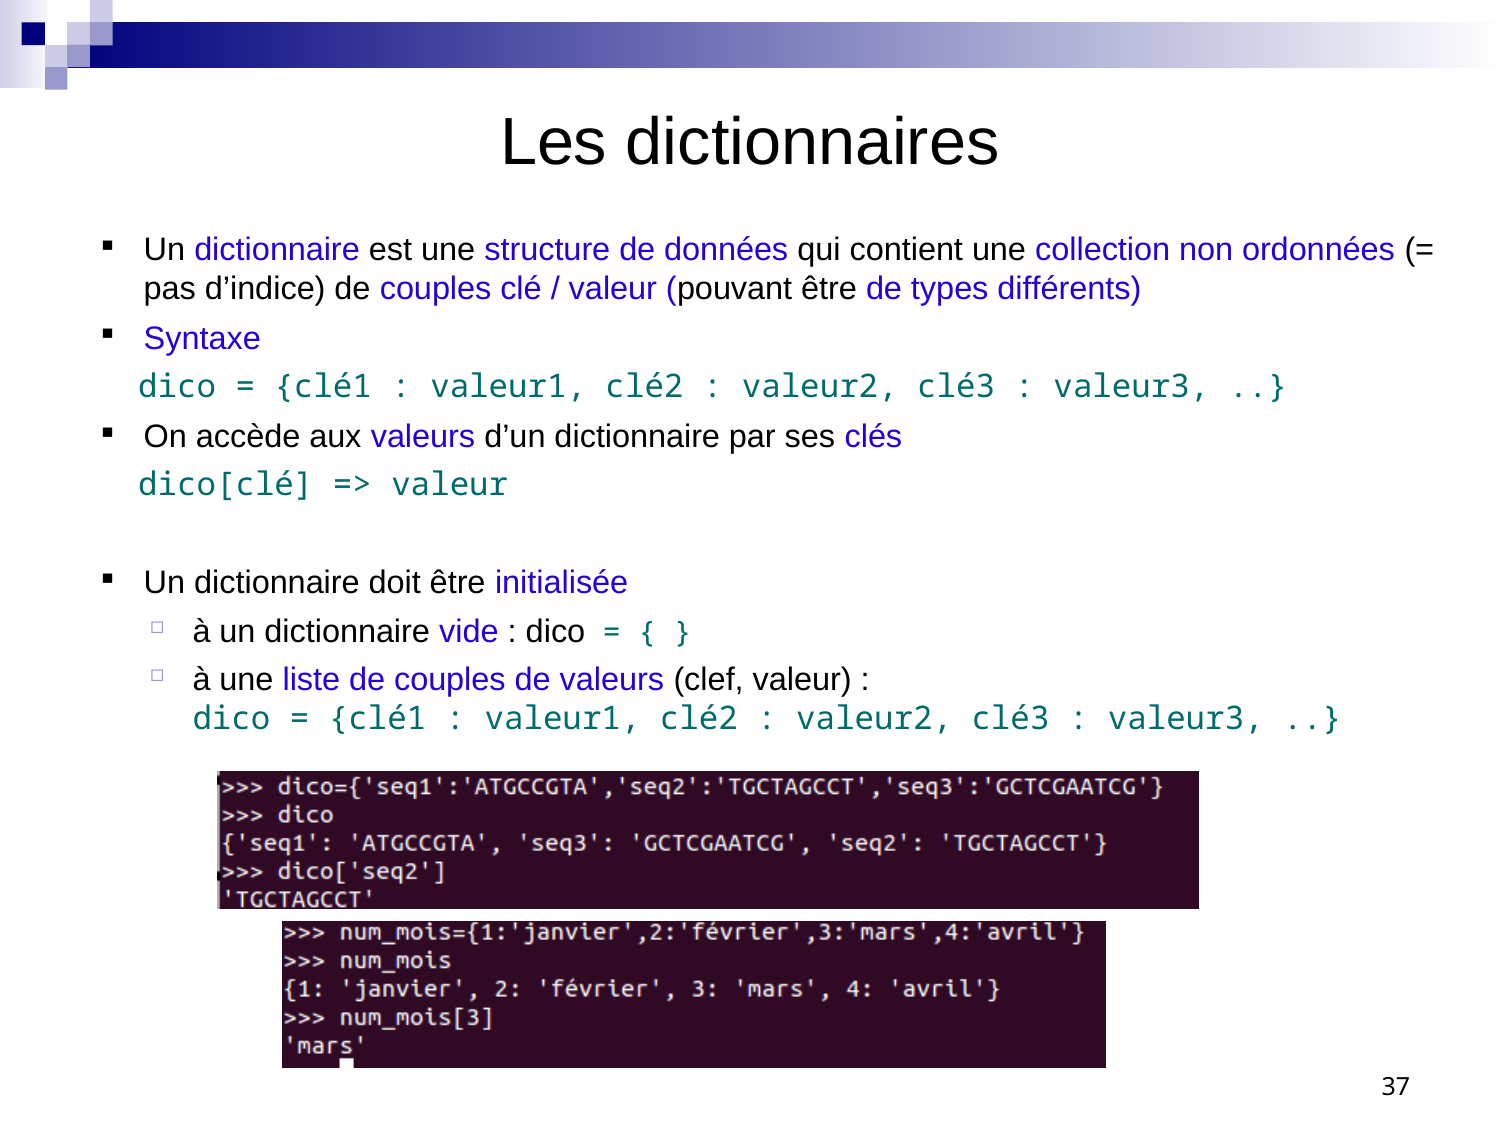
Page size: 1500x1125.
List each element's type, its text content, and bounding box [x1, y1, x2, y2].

picture [217, 771, 1199, 909]
picture [282, 921, 1106, 1068]
title Les dictionnaires [75, 69, 1426, 207]
list Un dictionnaire est une structure de données qui contient une collection non ordonnées (= pas d’indice) de couples clé / valeur (pouvant être de types différents) Syntaxe dico = {clé1 : valeur1, clé2 : valeur2, clé3 : valeur3, ..} On accède aux valeurs d’un dictionnaire par ses clés dico[clé] => valeur Un dictionnaire doit être initialisée à un dictionnaire vide : dico = { } à une liste de couples de valeurs (clef, valeur) : dico = {clé1 : valeur1, clé2 : valeur2, clé3 : valeur3, ..} [86, 220, 1475, 753]
